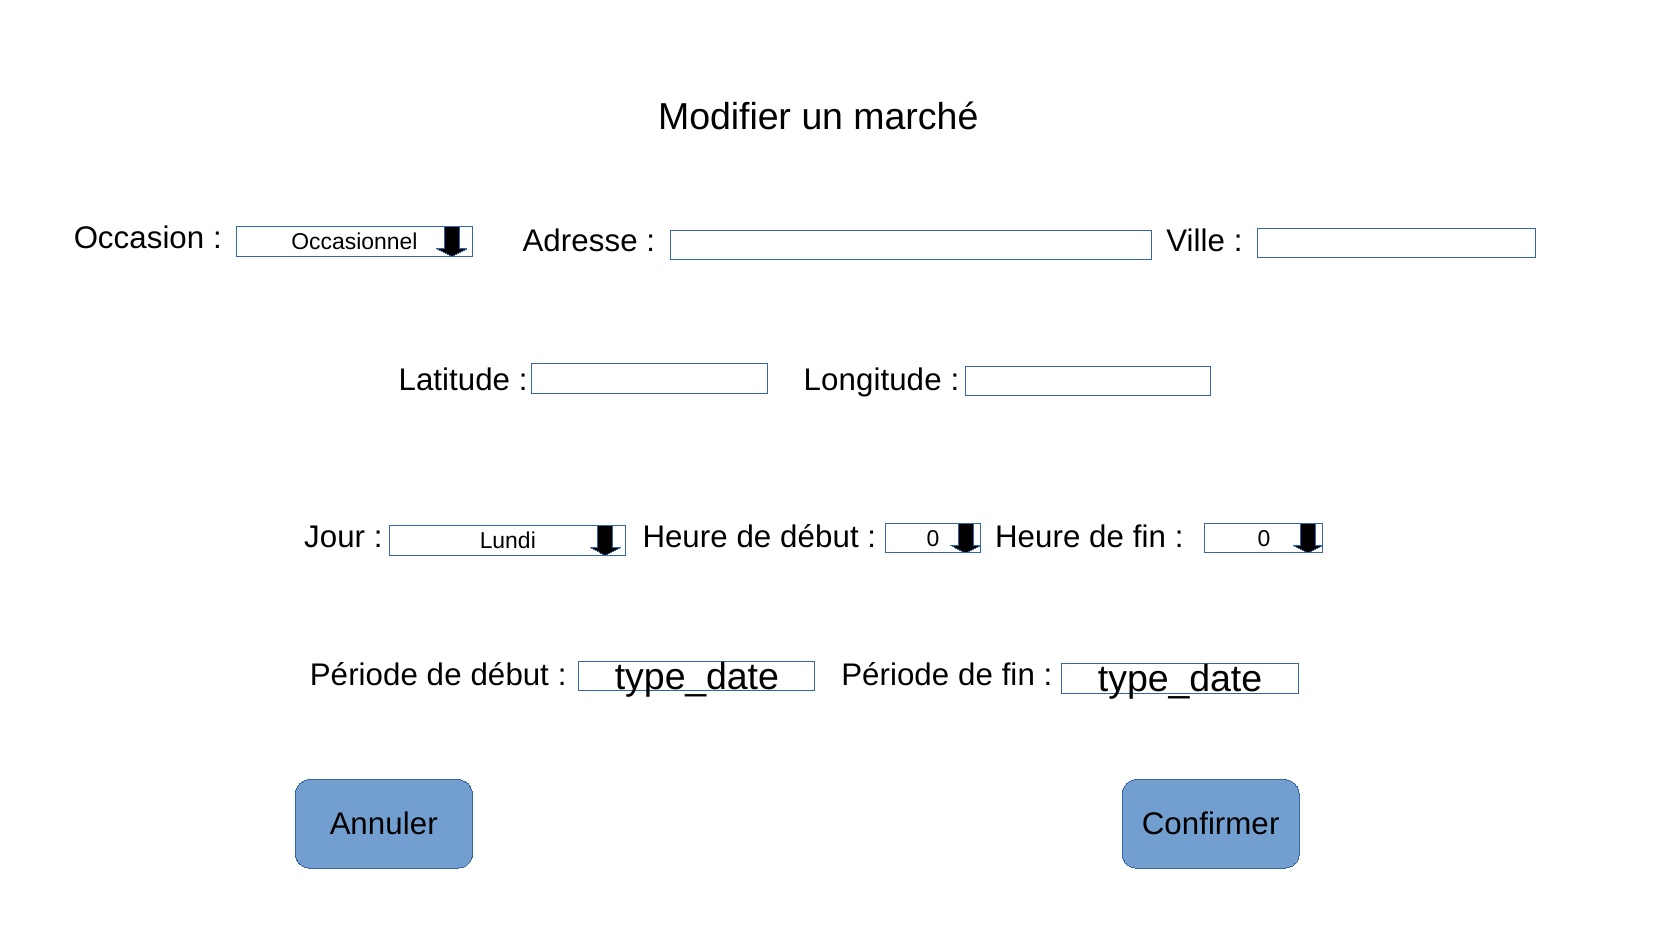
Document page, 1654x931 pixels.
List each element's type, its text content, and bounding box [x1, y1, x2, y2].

text_box Période de début : [295, 649, 582, 700]
text_box type_date [578, 661, 815, 691]
text_box Confirmer [1122, 779, 1300, 869]
text_box type_date [1061, 663, 1299, 694]
text_box [1258, 228, 1536, 258]
text_box Période de fin : [826, 649, 1068, 700]
text_box Adresse : [507, 216, 671, 266]
text_box Occasionnel [453, 226, 473, 257]
text_box 0 [1310, 546, 1323, 553]
text_box 0 [1204, 523, 1306, 553]
text_box Occasionnel [236, 226, 451, 257]
text_box Annuler [295, 779, 473, 869]
text_box Occasion : [59, 212, 238, 263]
text_box Lundi [606, 525, 626, 556]
text_box [590, 525, 621, 556]
text_box 0 [968, 546, 981, 553]
text_box Ville : [1151, 216, 1258, 266]
text_box [531, 363, 768, 394]
text_box 0 [1316, 523, 1323, 545]
text_box Lundi [389, 525, 604, 556]
text_box [965, 366, 1211, 396]
text_box Longitude : [789, 354, 975, 404]
text_box Jour : [289, 511, 398, 562]
text_box [436, 226, 467, 257]
text_box Heure de fin : [980, 511, 1199, 562]
text_box [950, 523, 981, 553]
text_box [670, 230, 1152, 260]
text_box [1293, 523, 1323, 553]
text_box Heure de début : [627, 511, 892, 562]
text_box 0 [885, 523, 963, 553]
text_box Latitude : [383, 354, 544, 404]
text_box Modifier un marché [643, 88, 994, 146]
text_box 0 [974, 523, 981, 545]
